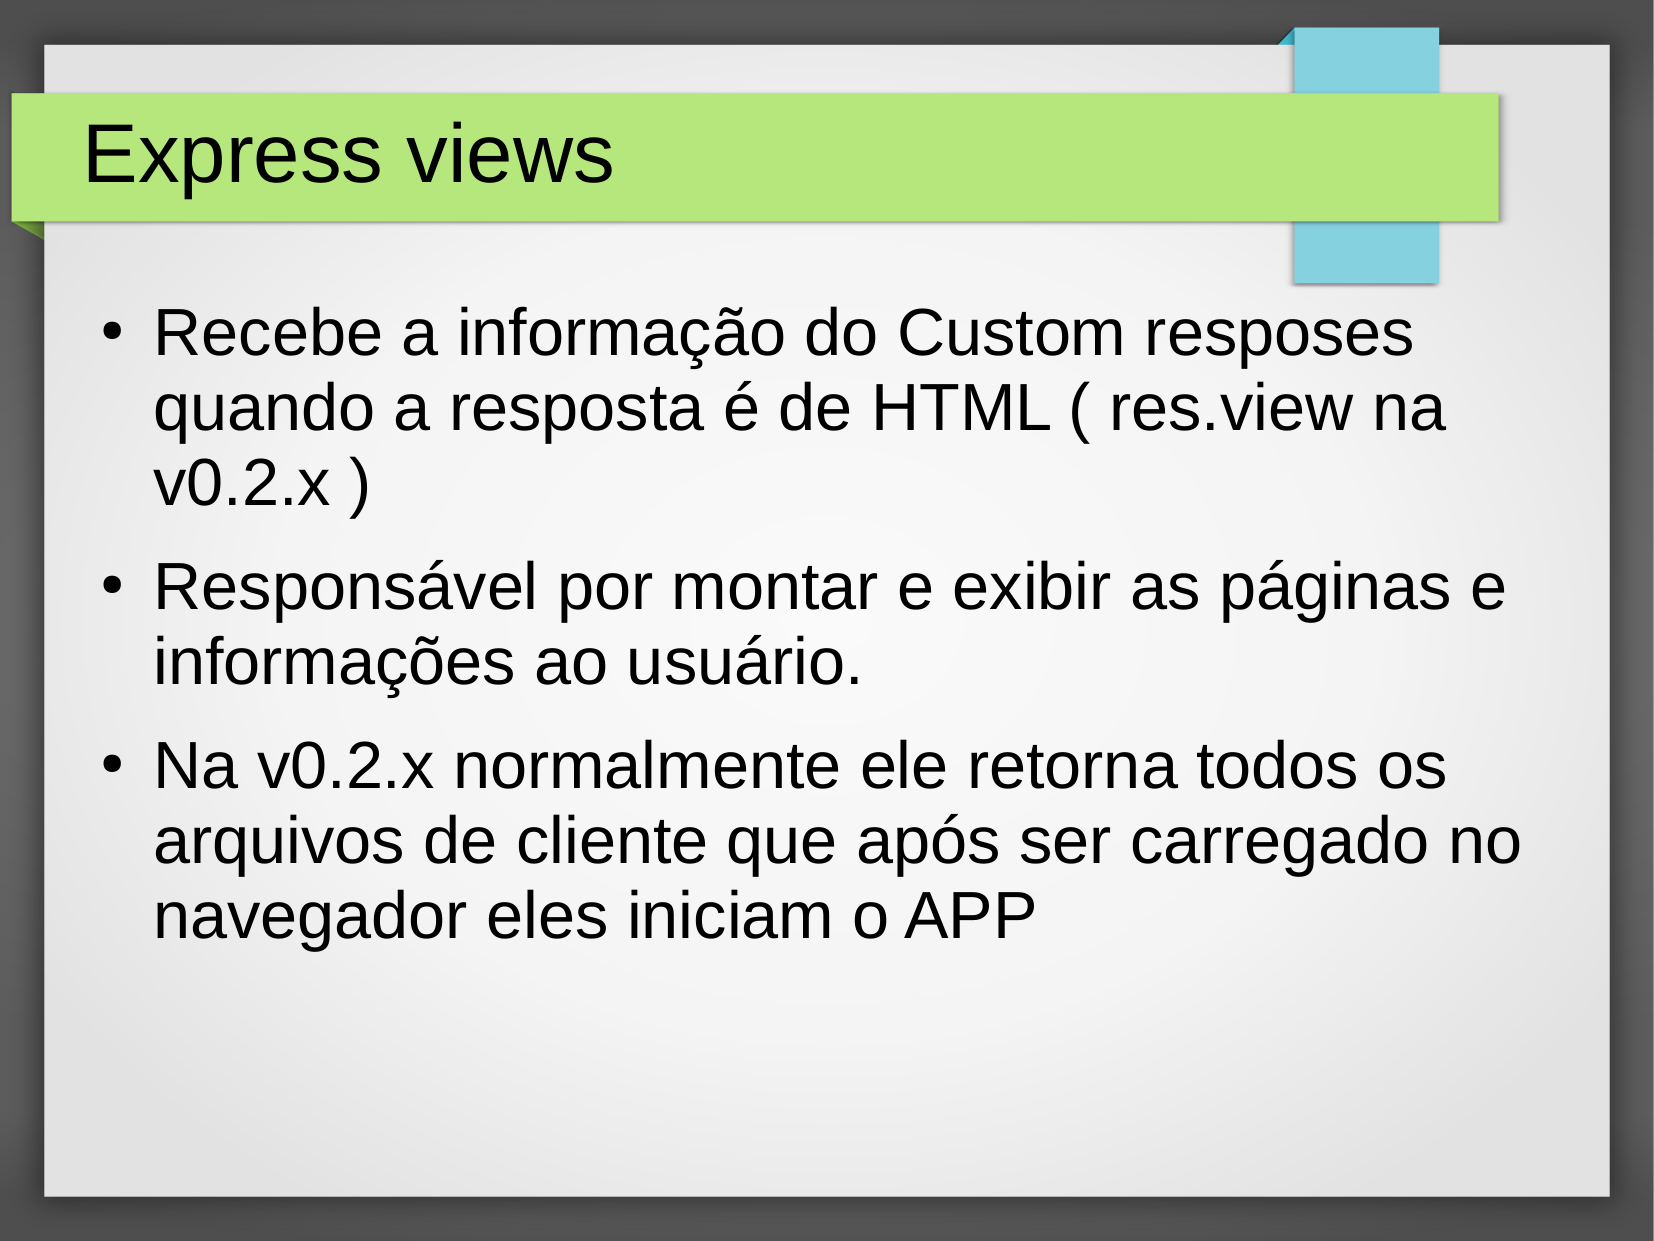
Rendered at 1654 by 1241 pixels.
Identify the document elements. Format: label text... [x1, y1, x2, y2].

title Express views [82, 94, 1264, 213]
picture [0, 0, 1654, 1241]
list Recebe a informação do Custom resposes quando a resposta é de HTML ( res.view na v0.2.x ) Responsável por montar e exibir as páginas e informações ao usuário. Na v0.2.x normalmente ele retorna todos os arquivos de cliente que após ser carregado no navegador eles iniciam o APP [82, 295, 1571, 1015]
